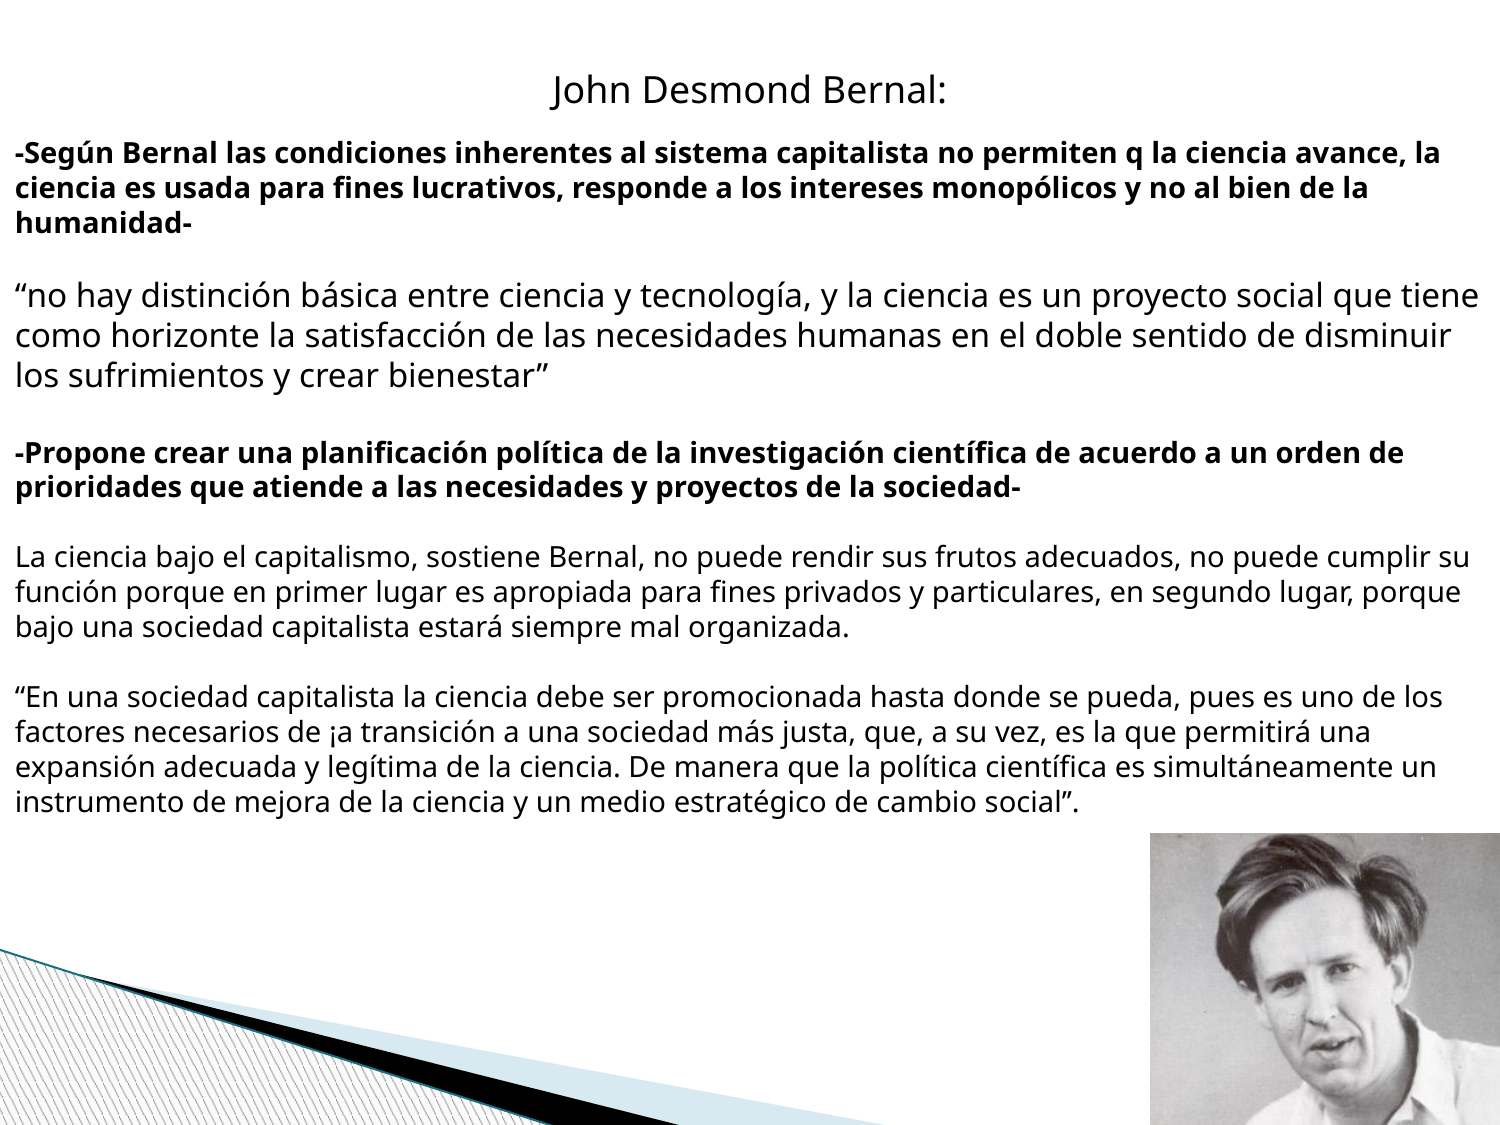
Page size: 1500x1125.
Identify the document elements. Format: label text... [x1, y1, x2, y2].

text_box -Según Bernal las condiciones inherentes al sistema capitalista no permiten q la ciencia avance, la ciencia es usada para fines lucrativos, responde a los intereses monopólicos y no al bien de la humanidad- “no hay distinción básica entre ciencia y tecnología, y la ciencia es un proyecto social que tiene como horizonte la satisfacción de las necesidades humanas en el doble sentido de disminuir los sufrimientos y crear bienestar” -Propone crear una planificación política de la investigación científica de acuerdo a un orden de prioridades que atiende a las necesidades y proyectos de la sociedad- La ciencia bajo el capitalismo, sostiene Bernal, no puede rendir sus frutos adecuados, no puede cumplir su función porque en primer lugar es apropiada para fines privados y particulares, en segundo lugar, porque bajo una sociedad capitalista estará siempre mal organizada. “En una sociedad capitalista la ciencia debe ser promocionada hasta donde se pueda, pues es uno de los factores necesarios de ¡a transición a una sociedad más justa, que, a su vez, es la que permitirá una expansión adecuada y legítima de la ciencia. De manera que la política científica es simultáneamente un instrumento de mejora de la ciencia y un medio estratégico de cambio social’’. [0, 119, 1500, 941]
picture [1150, 833, 1500, 1125]
text_box John Desmond Bernal: [0, 58, 1500, 119]
picture [0, 952, 543, 1125]
